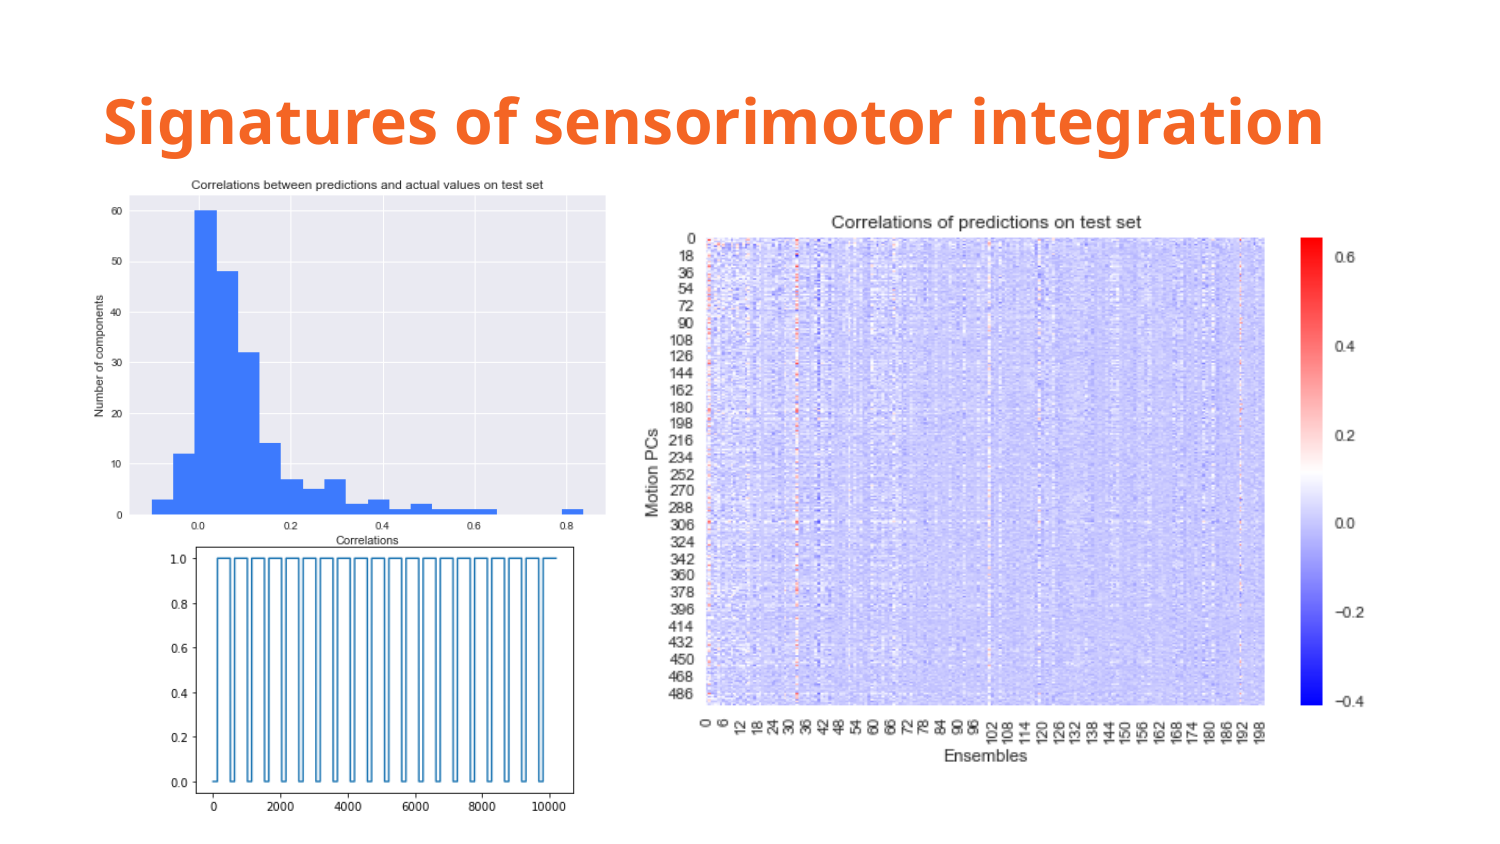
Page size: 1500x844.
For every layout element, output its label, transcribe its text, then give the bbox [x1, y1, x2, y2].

picture [636, 205, 1376, 776]
picture [88, 173, 612, 820]
title Signatures of sensorimotor integration [88, 66, 1412, 193]
